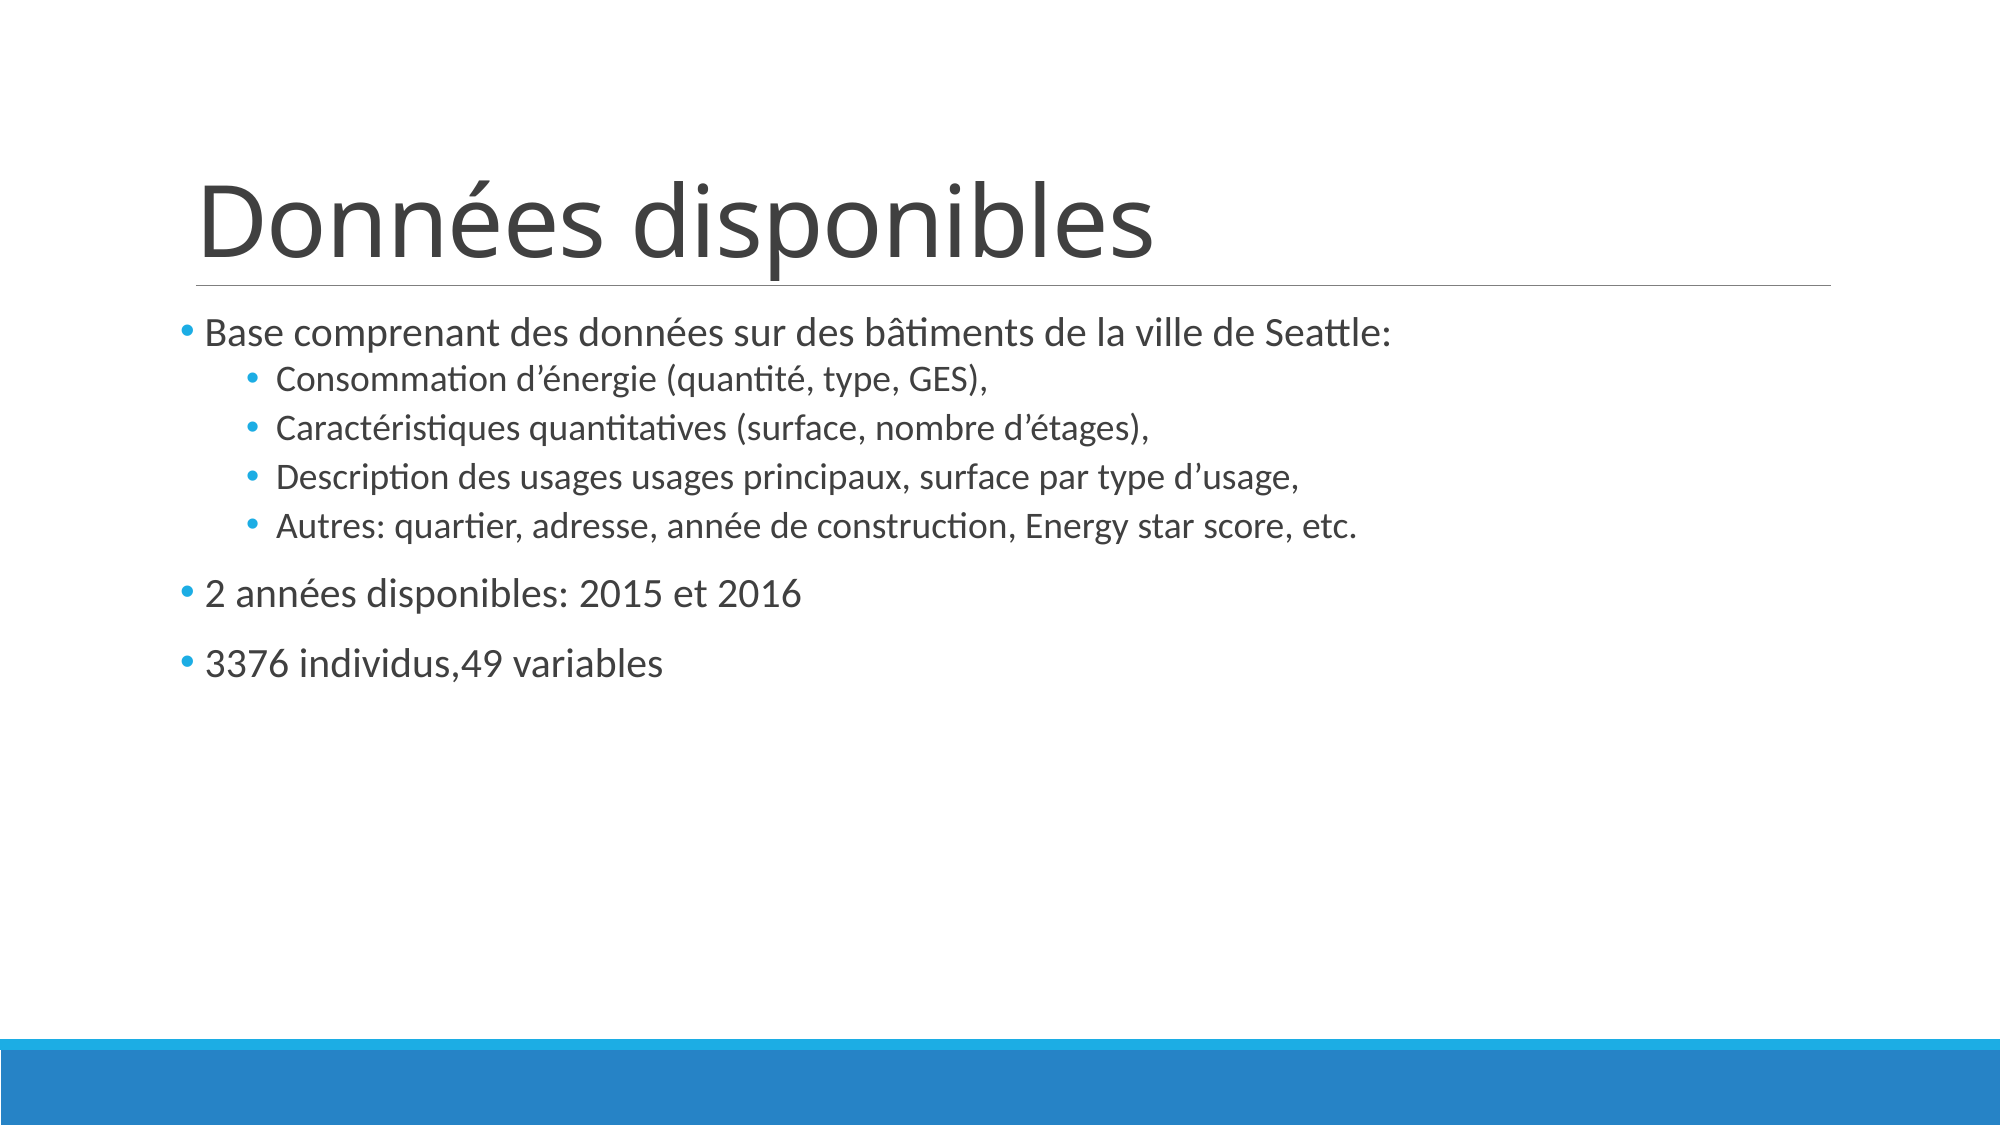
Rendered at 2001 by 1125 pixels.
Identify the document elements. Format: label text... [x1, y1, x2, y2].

list Base comprenant des données sur des bâtiments de la ville de Seattle: Consommation d’énergie (quantité, type, GES), Caractéristiques quantitatives (surface, nombre d’étages), Description des usages usages principaux, surface par type d’usage, Autres: quartier, adresse, année de construction, Energy star score, etc. 2 années disponibles: 2015 et 2016 3376 individus,49 variables [180, 302, 1831, 963]
title Données disponibles [180, 47, 1831, 286]
